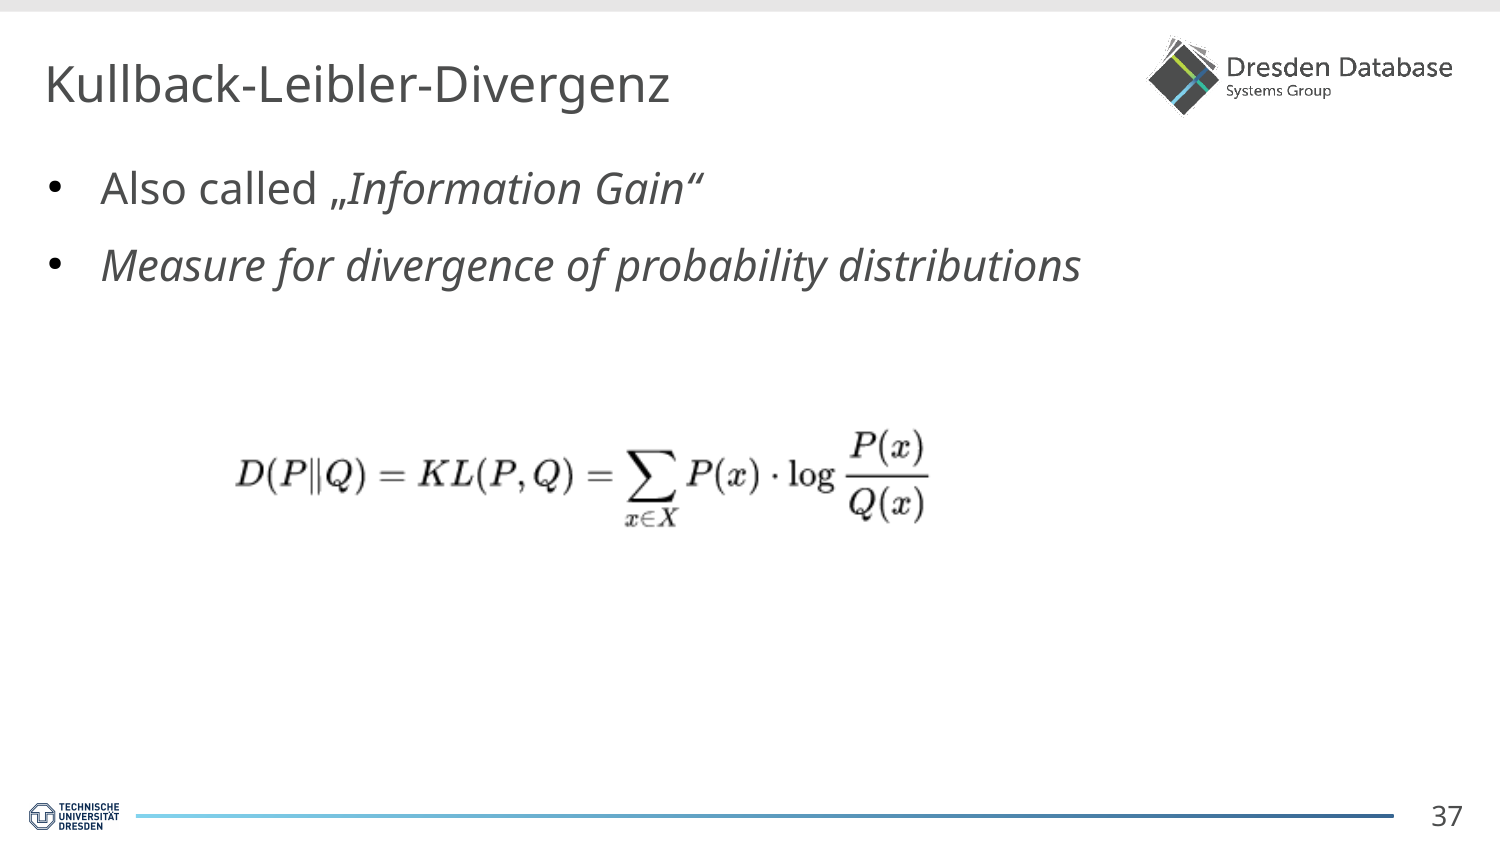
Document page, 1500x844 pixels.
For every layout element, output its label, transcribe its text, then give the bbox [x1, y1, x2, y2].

picture [1145, 35, 1453, 118]
list Also called „Information Gain“ Measure for divergence of probability distributions [29, 159, 1471, 780]
picture [234, 425, 934, 536]
picture [29, 803, 119, 830]
title Kullback-Leibler-Divergenz [29, 47, 1093, 118]
